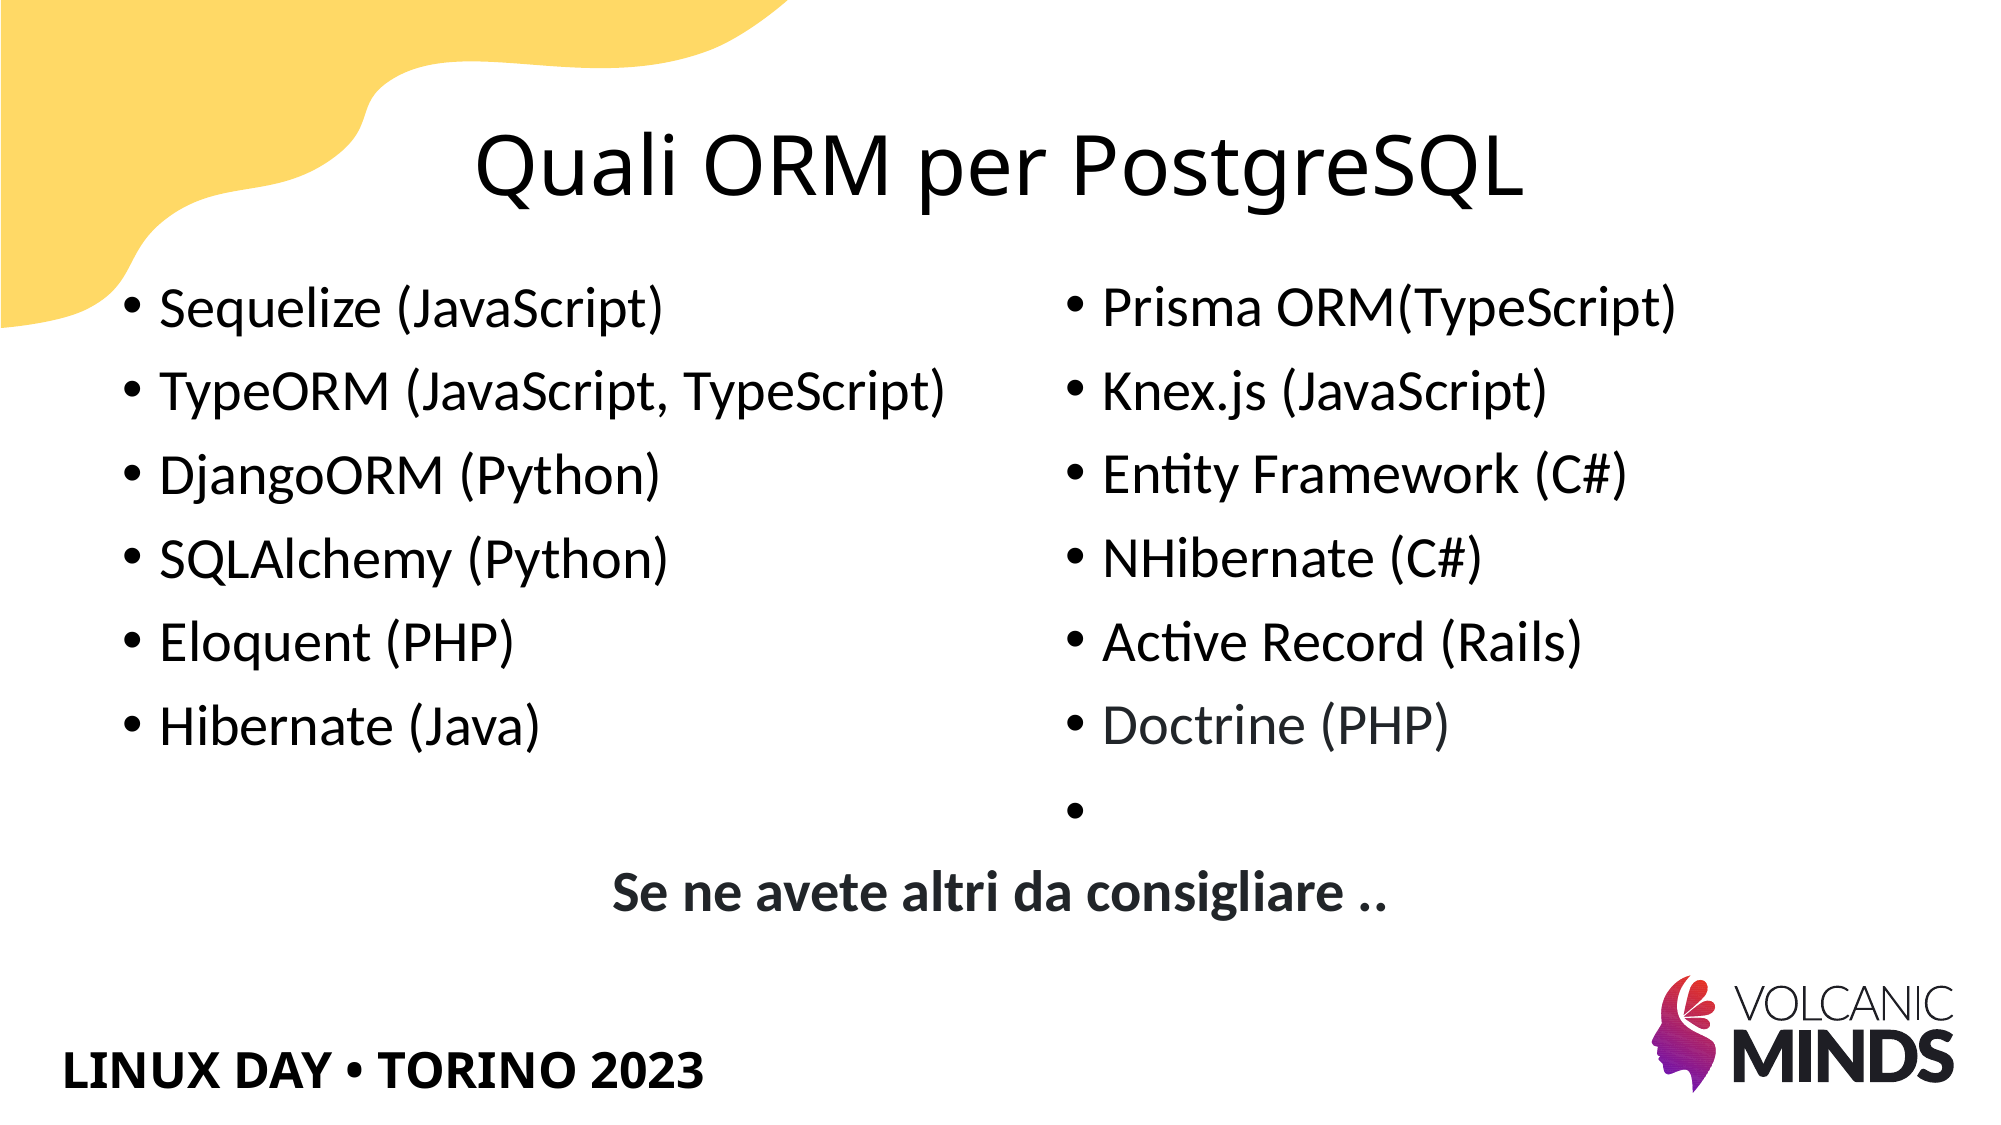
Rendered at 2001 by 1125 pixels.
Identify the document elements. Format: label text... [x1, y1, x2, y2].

text_box LINUX DAY • TORINO 2023 [46, 961, 1547, 1107]
list Sequelize (JavaScript) TypeORM (JavaScript, TypeScript) DjangoORM (Python) SQLAlchemy (Python) Eloquent (PHP) Hibernate (Java) [107, 269, 990, 815]
picture [0, 0, 906, 631]
text_box Prisma ORM(TypeScript) Knex.js (JavaScript) Entity Framework (C#) NHibernate (C#) Active Record (Rails) Doctrine (PHP) [1050, 268, 1907, 815]
title Quali ORM per PostgreSQL [137, 59, 1863, 278]
picture [1651, 975, 1955, 1093]
text_box Se ne avete altri da consigliare .. [541, 845, 1460, 932]
